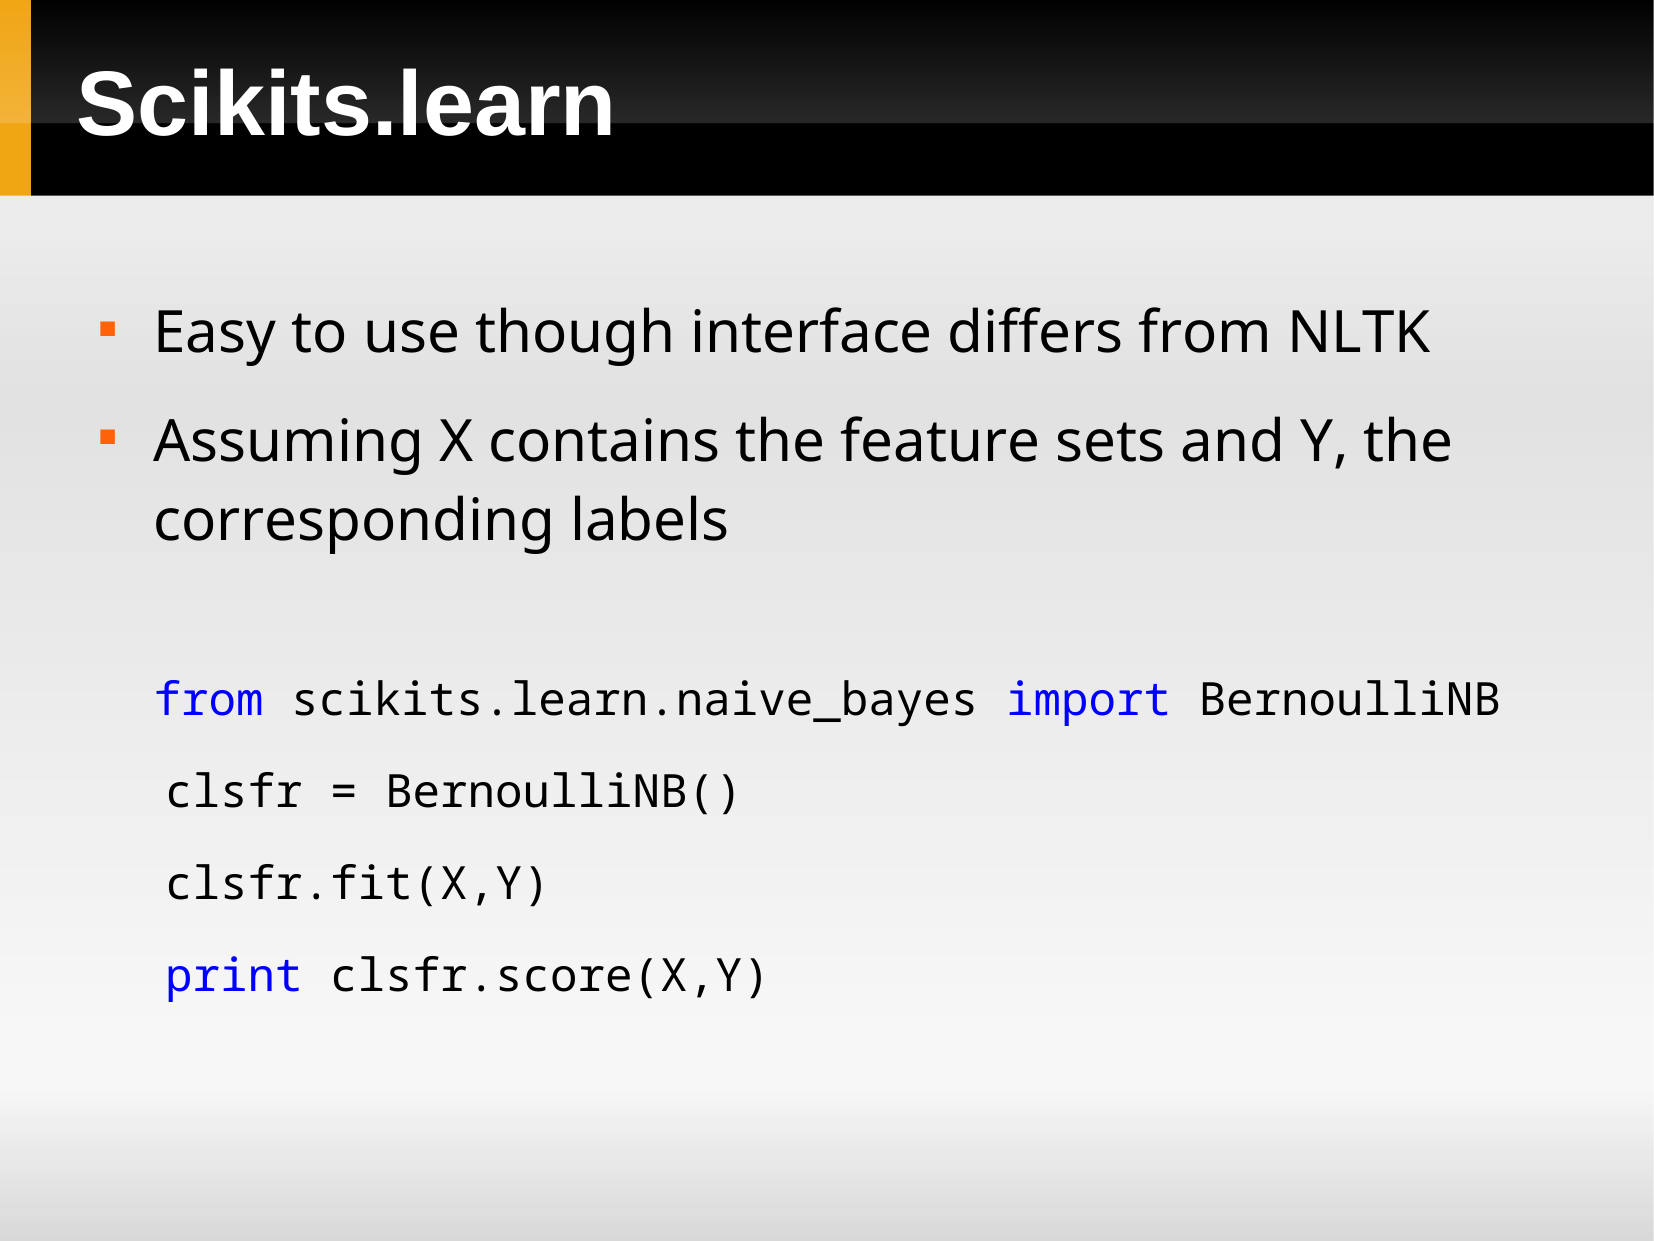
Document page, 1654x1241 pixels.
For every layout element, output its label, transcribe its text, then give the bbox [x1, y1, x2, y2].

list Easy to use though interface differs from NLTK Assuming X contains the feature sets and Y, the corresponding labels from scikits.learn.naive_bayes import BernoulliNB clsfr = BernoulliNB() clsfr.fit(X,Y) print clsfr.score(X,Y) [82, 290, 1571, 1094]
title Scikits.learn [76, 0, 1565, 208]
picture [0, 0, 1654, 1241]
